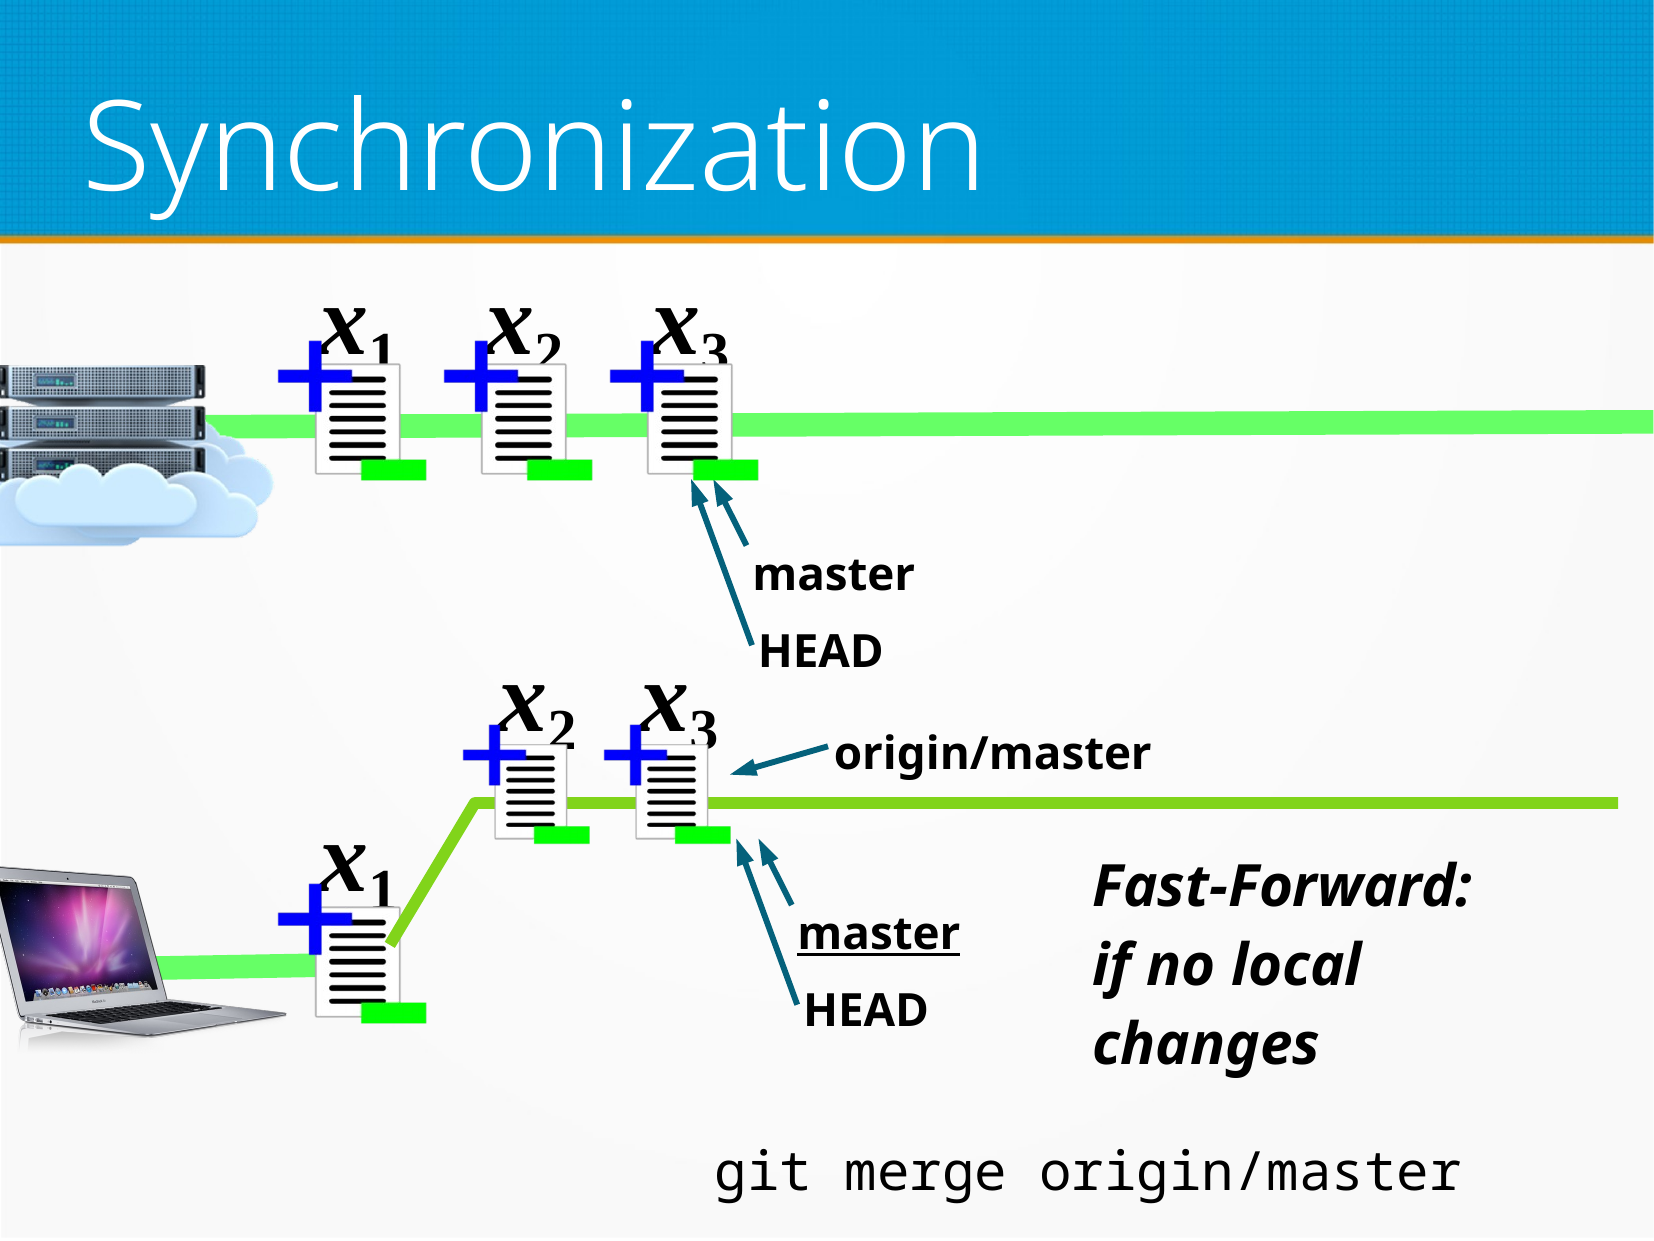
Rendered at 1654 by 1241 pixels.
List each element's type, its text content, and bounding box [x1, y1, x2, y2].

text_box x2 [491, 636, 583, 713]
text_box git merge origin/master [708, 1132, 1560, 1206]
text_box x3 [633, 636, 725, 713]
text_box origin/master [828, 717, 1117, 787]
title Synchronization [82, 19, 1571, 227]
text_box HEAD [797, 974, 925, 1044]
text_box master [791, 896, 945, 967]
text_box x1 [312, 259, 415, 327]
text_box master [746, 537, 900, 607]
picture [0, 233, 1654, 1241]
text_box x3 [644, 259, 747, 327]
text_box x2 [478, 259, 581, 327]
text_box x1 [312, 796, 415, 870]
text_box HEAD [752, 615, 880, 685]
text_box Fast-Forward: if no local changes [1086, 883, 1583, 1042]
